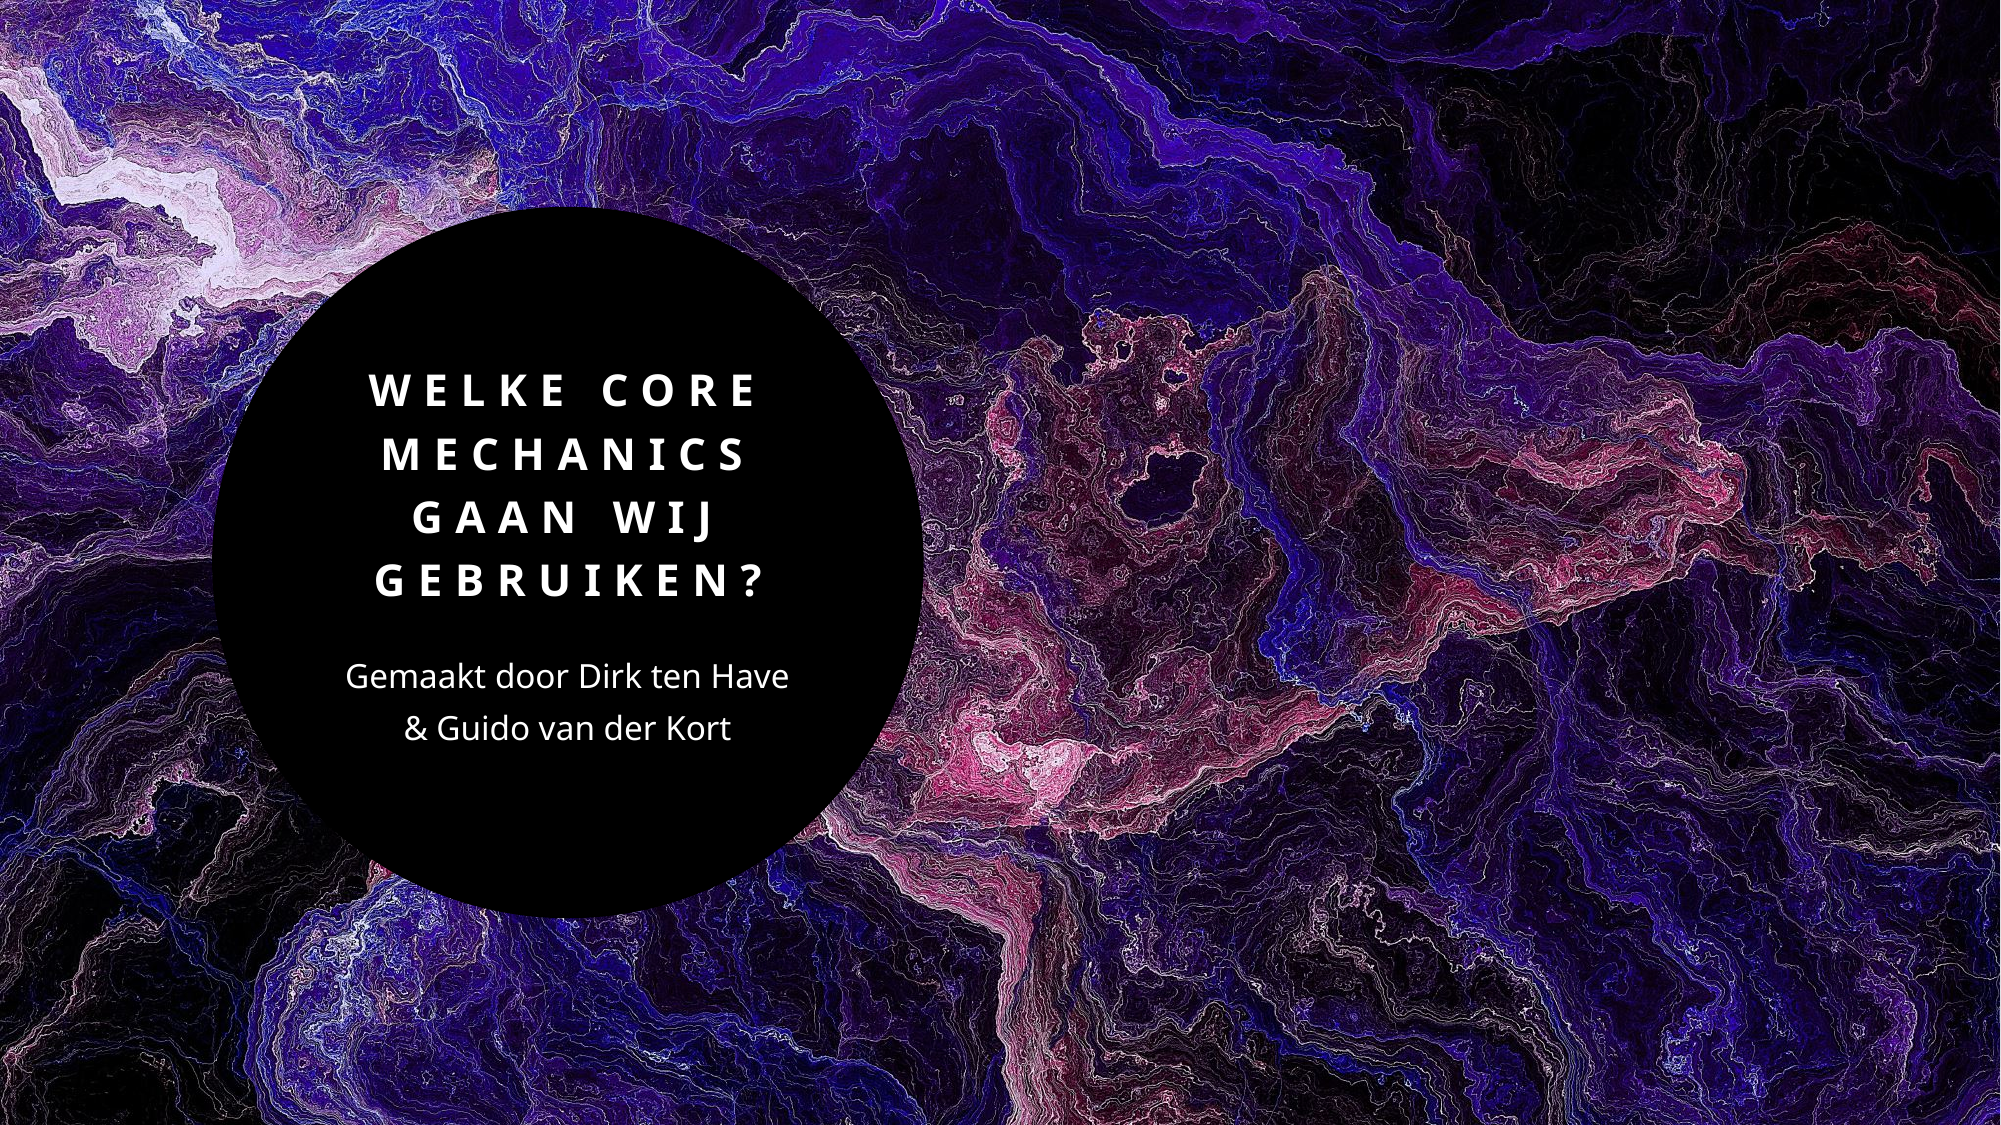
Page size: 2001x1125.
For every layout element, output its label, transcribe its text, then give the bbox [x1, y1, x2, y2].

text_box [287, 206, 848, 343]
subtitle Gemaakt door Dirk ten Have & Guido van der Kort [317, 636, 818, 806]
title Welke core mechanics gaan wij gebruiken? [287, 343, 849, 614]
text_box [212, 344, 924, 919]
picture [0, 0, 2000, 1125]
